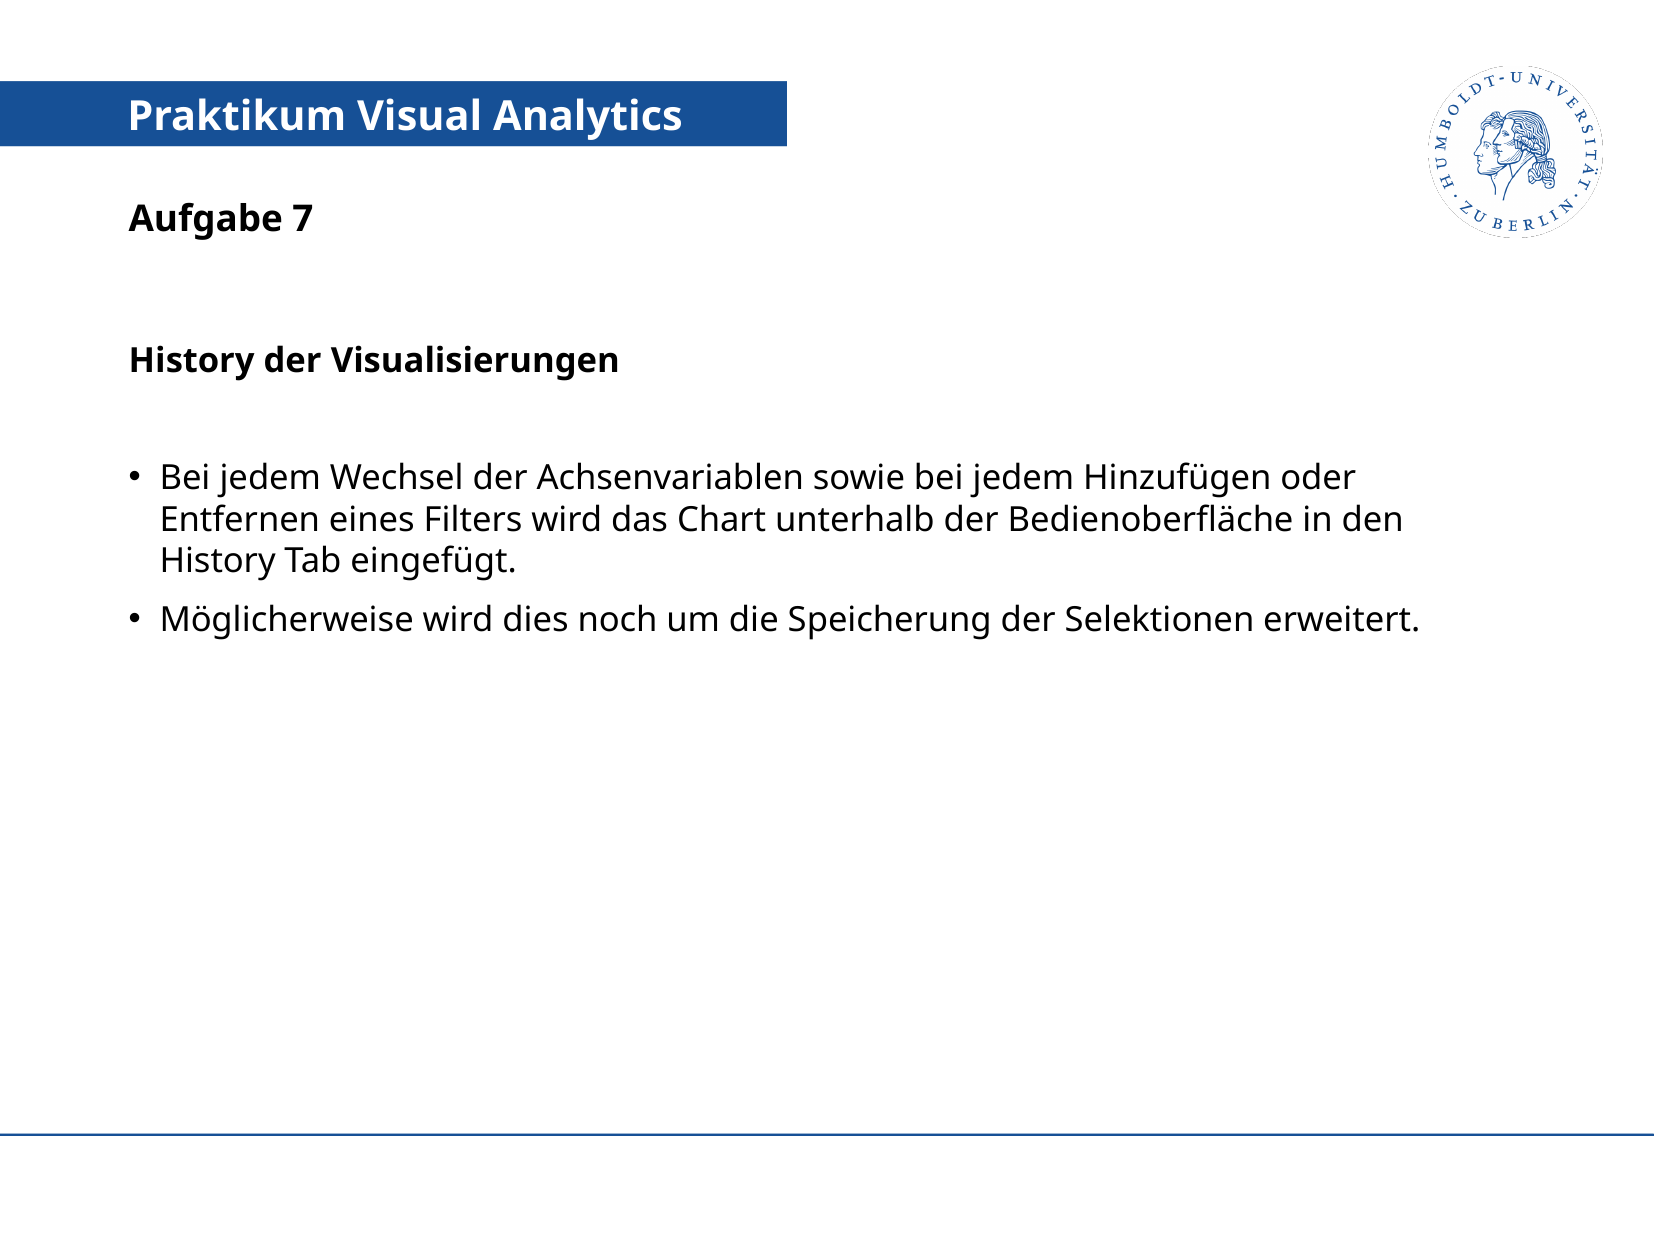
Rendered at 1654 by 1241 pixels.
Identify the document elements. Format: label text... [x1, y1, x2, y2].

title Aufgabe 7 [113, 163, 1342, 270]
picture [1428, 66, 1603, 238]
list History der Visualisierungen Bei jedem Wechsel der Achsenvariablen sowie bei jedem Hinzufügen oder Entfernen eines Filters wird das Chart unterhalb der Bedienoberfläche in den History Tab eingefügt. Möglicherweise wird dies noch um die Speicherung der Selektionen erweitert. [113, 330, 1501, 1117]
